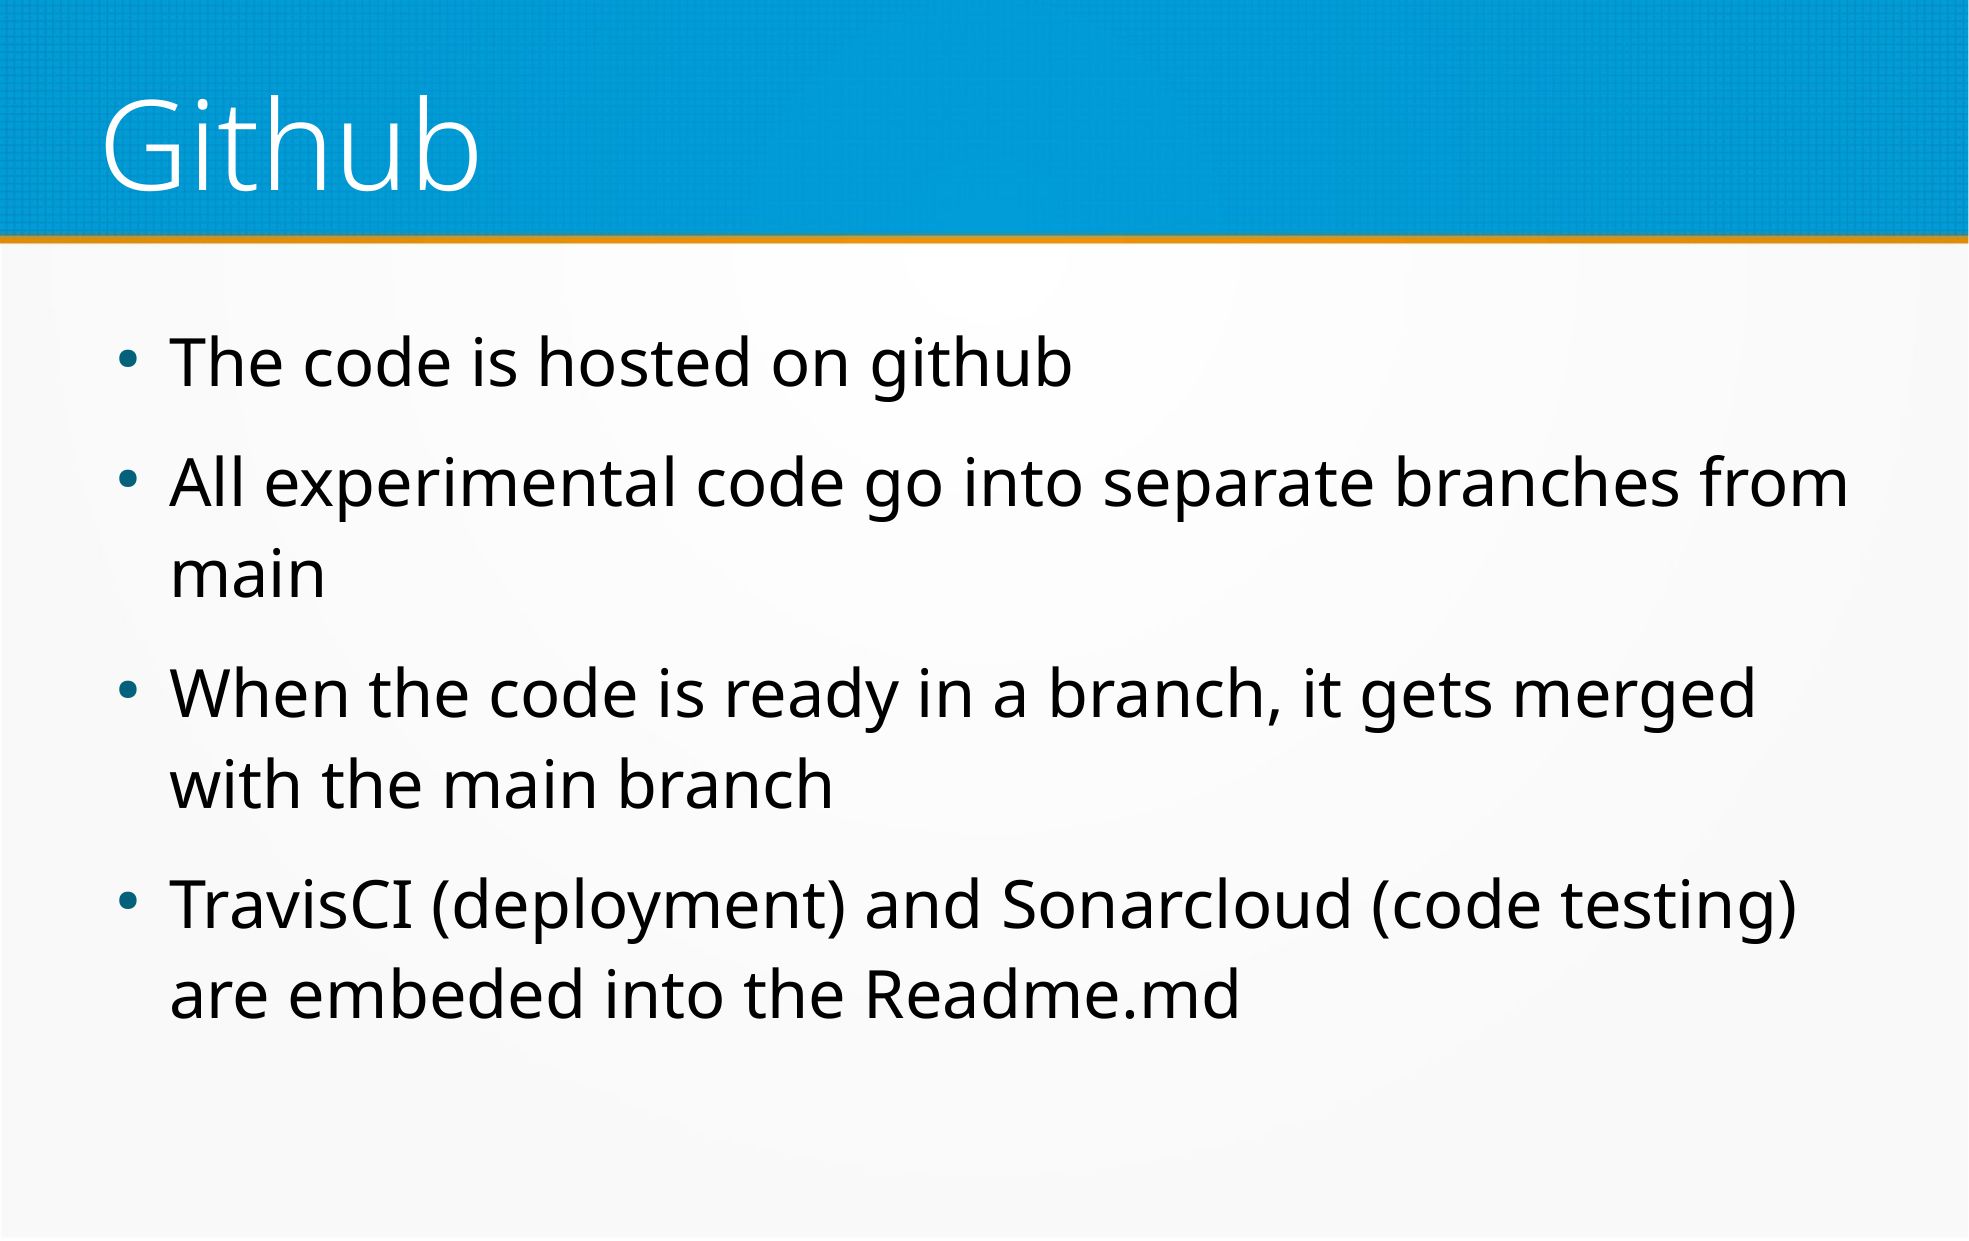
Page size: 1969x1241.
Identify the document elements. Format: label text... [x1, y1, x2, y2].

list The code is hosted on github All experimental code go into separate branches from main When the code is ready in a branch, it gets merged with the main branch TravisCI (deployment) and Sonarcloud (code testing) are embeded into the Readme.md [98, 315, 1861, 1081]
picture [0, 233, 1969, 1241]
title Github [98, 19, 1870, 227]
